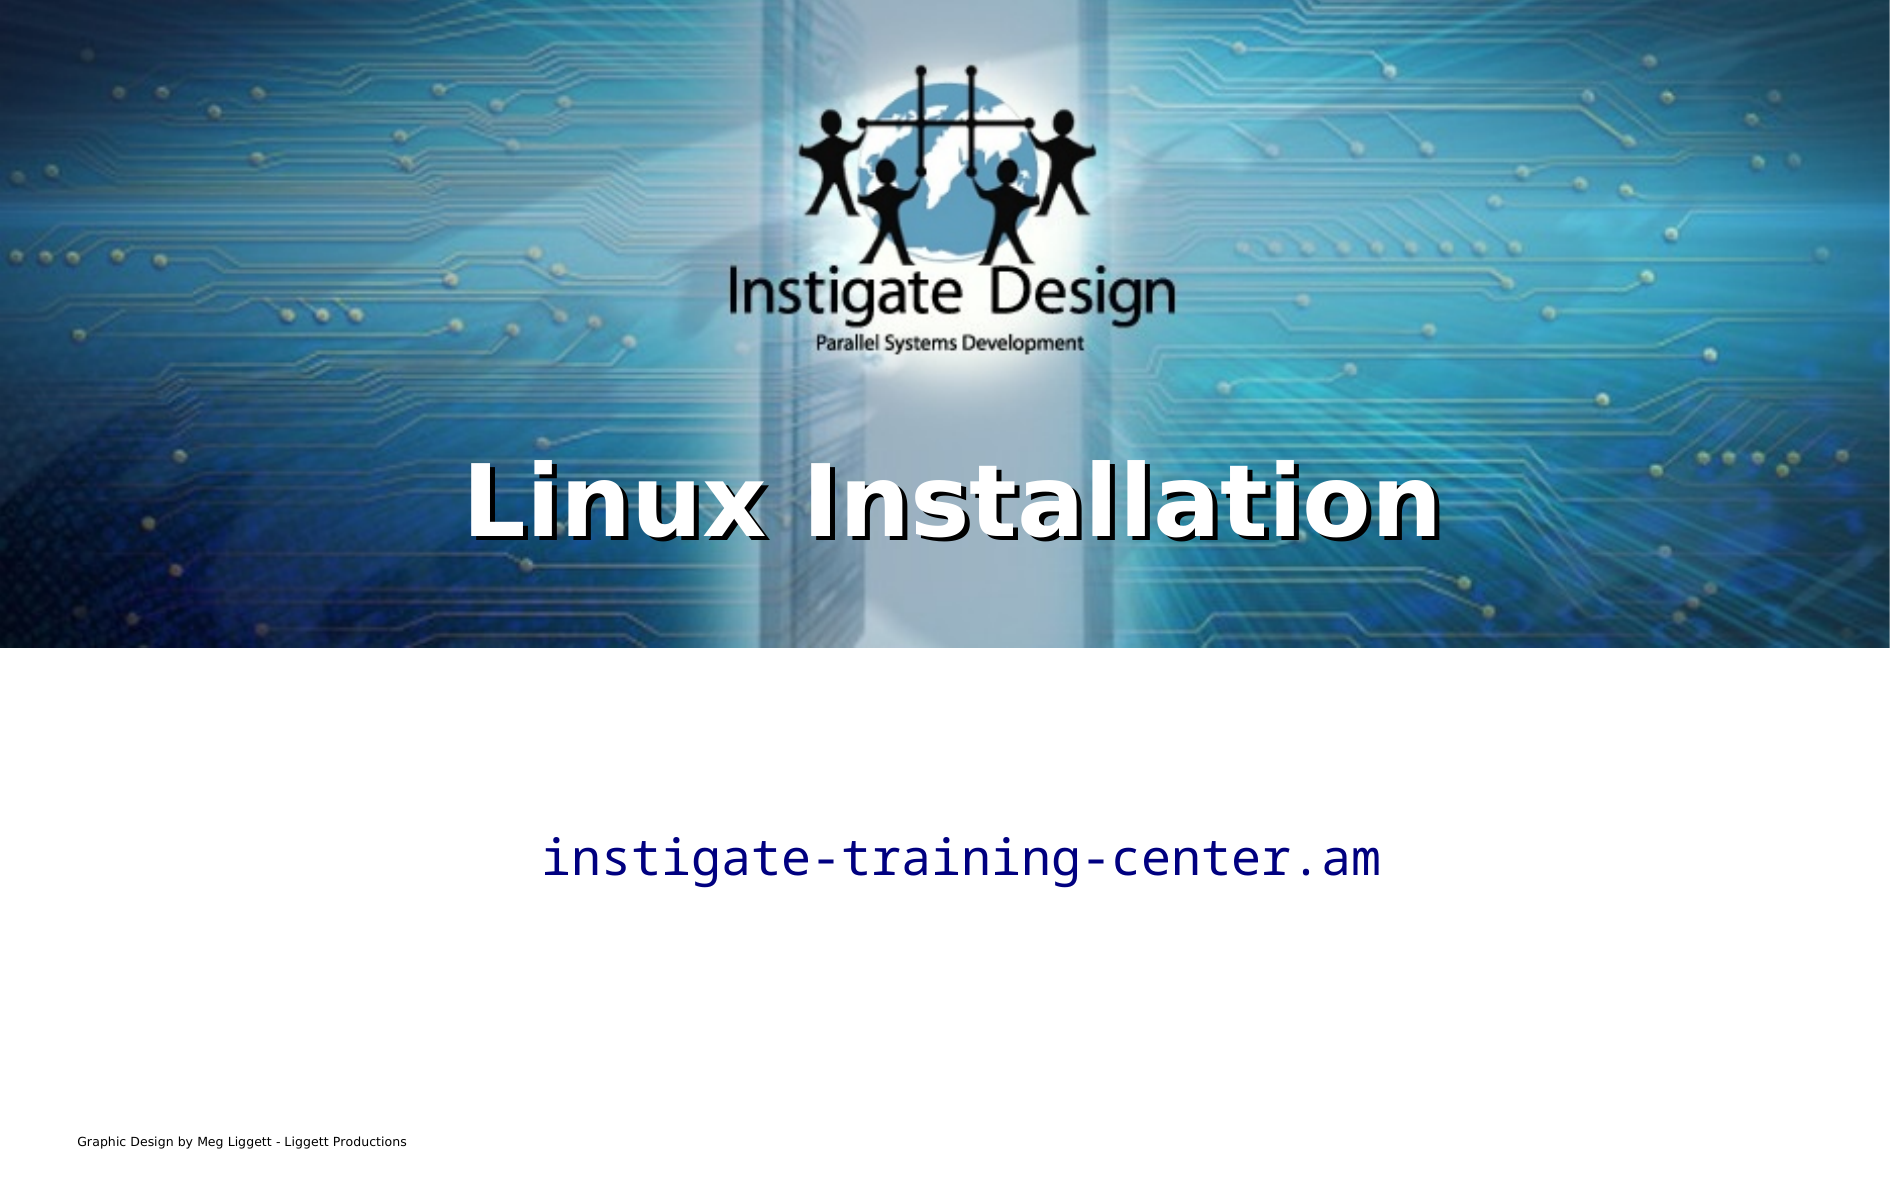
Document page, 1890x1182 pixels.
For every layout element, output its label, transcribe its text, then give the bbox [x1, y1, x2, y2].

title Linux Installation [150, 444, 1757, 601]
picture [0, 0, 1890, 648]
subtitle instigate-training-center.am [300, 819, 1623, 938]
